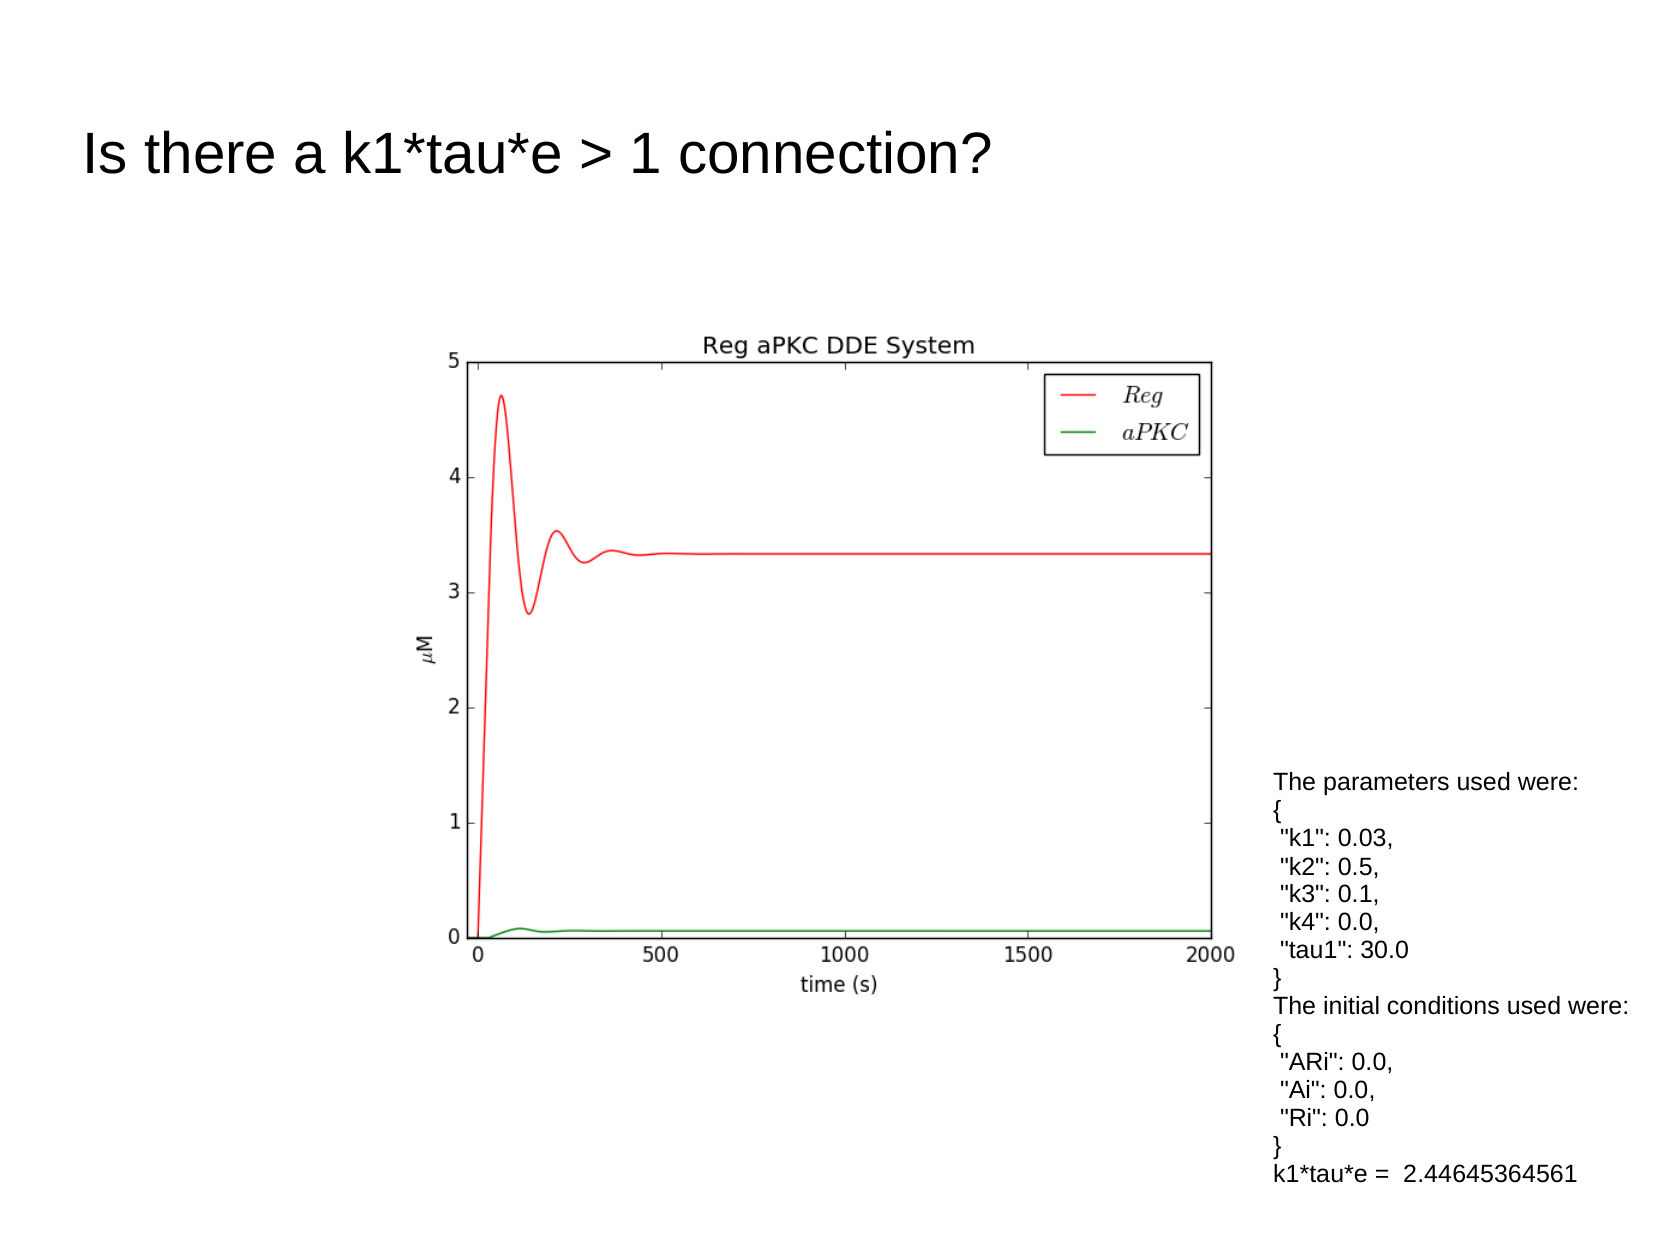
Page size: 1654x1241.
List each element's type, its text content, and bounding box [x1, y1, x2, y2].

picture [347, 290, 1307, 1010]
text_box The parameters used were: { "k1": 0.03, "k2": 0.5, "k3": 0.1, "k4": 0.0, "tau1": 30.0 } The initial conditions used were: { "ARi": 0.0, "Ai": 0.0, "Ri": 0.0 } k1*tau*e = 2.44645364561 [1258, 760, 1654, 1241]
title Is there a k1*tau*e > 1 connection? [82, 49, 1571, 257]
